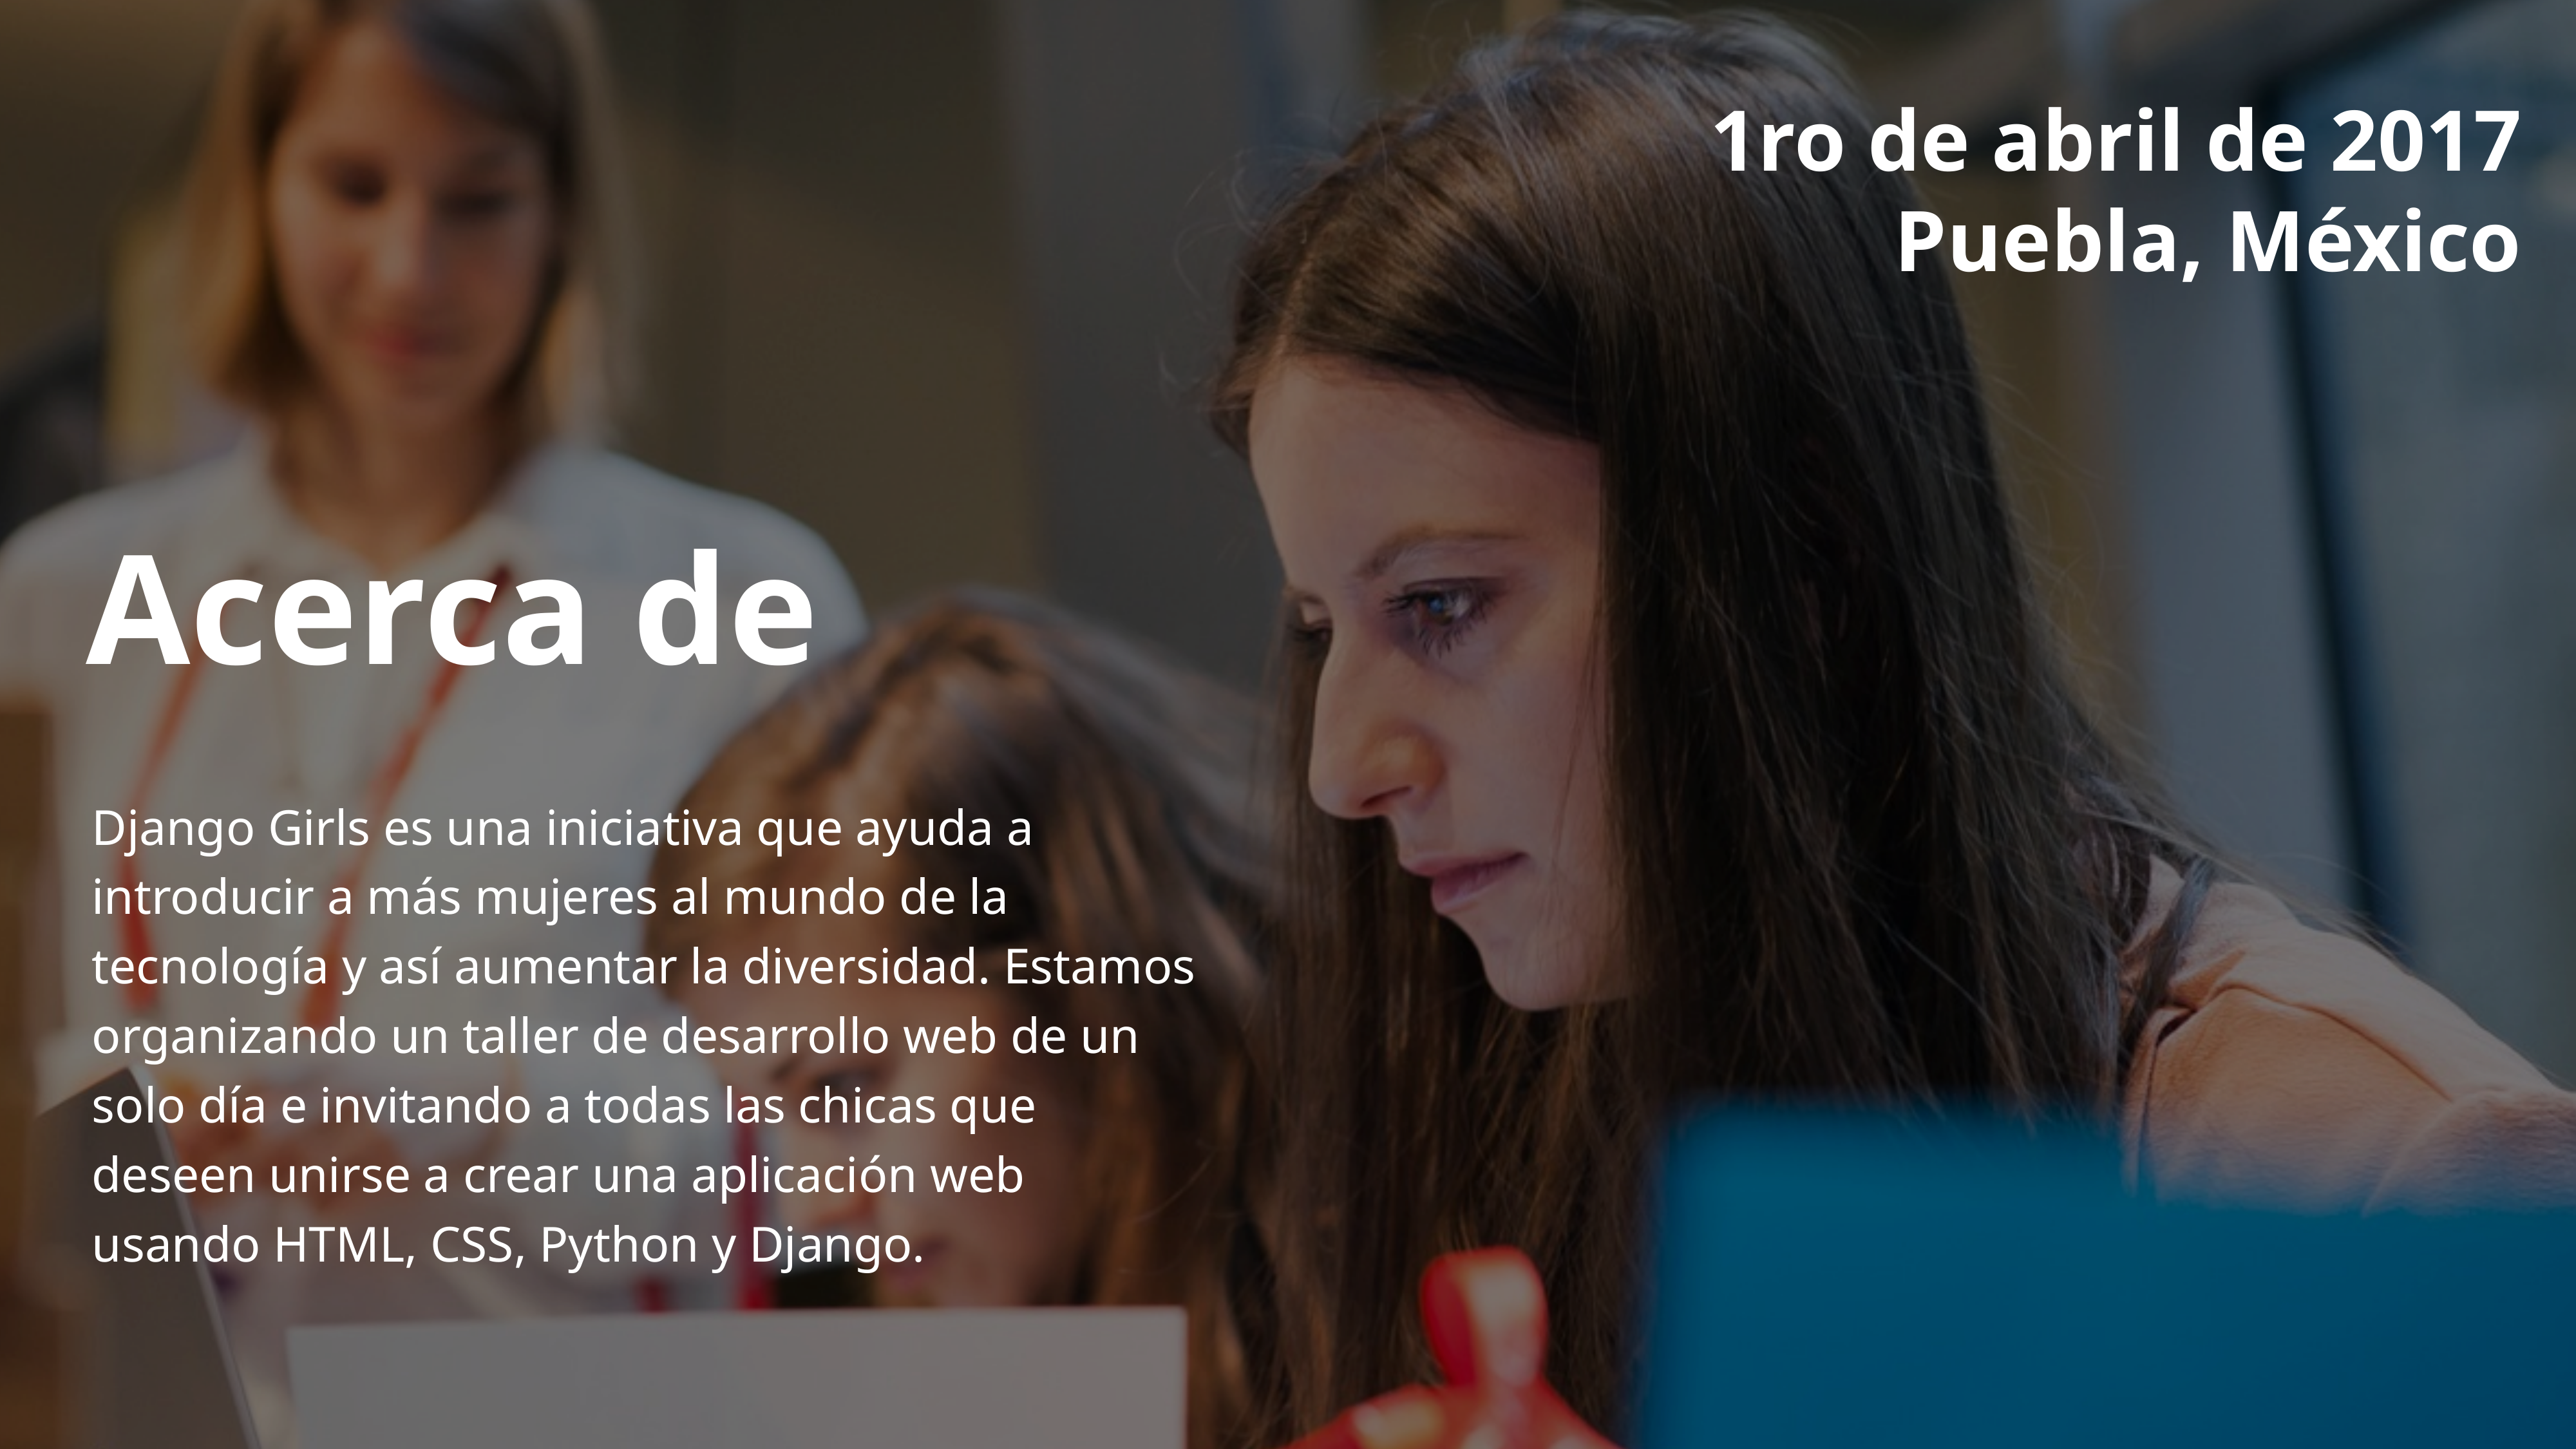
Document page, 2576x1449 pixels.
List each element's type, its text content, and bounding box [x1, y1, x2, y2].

text_box 1ro de abril de 2017 Puebla, México [303, 67, 2522, 309]
text_box Django Girls es una iniciativa que ayuda a introducir a más mujeres al mundo de la tecnología y así aumentar la diversidad. Estamos organizando un taller de desarrollo web de un solo día e invitando a todas las chicas que deseen unirse a crear una aplicación web usando HTML, CSS, Python y Django. [86, 779, 1204, 1278]
title Acerca de [86, 482, 2305, 724]
text_box [0, 0, 2576, 1449]
